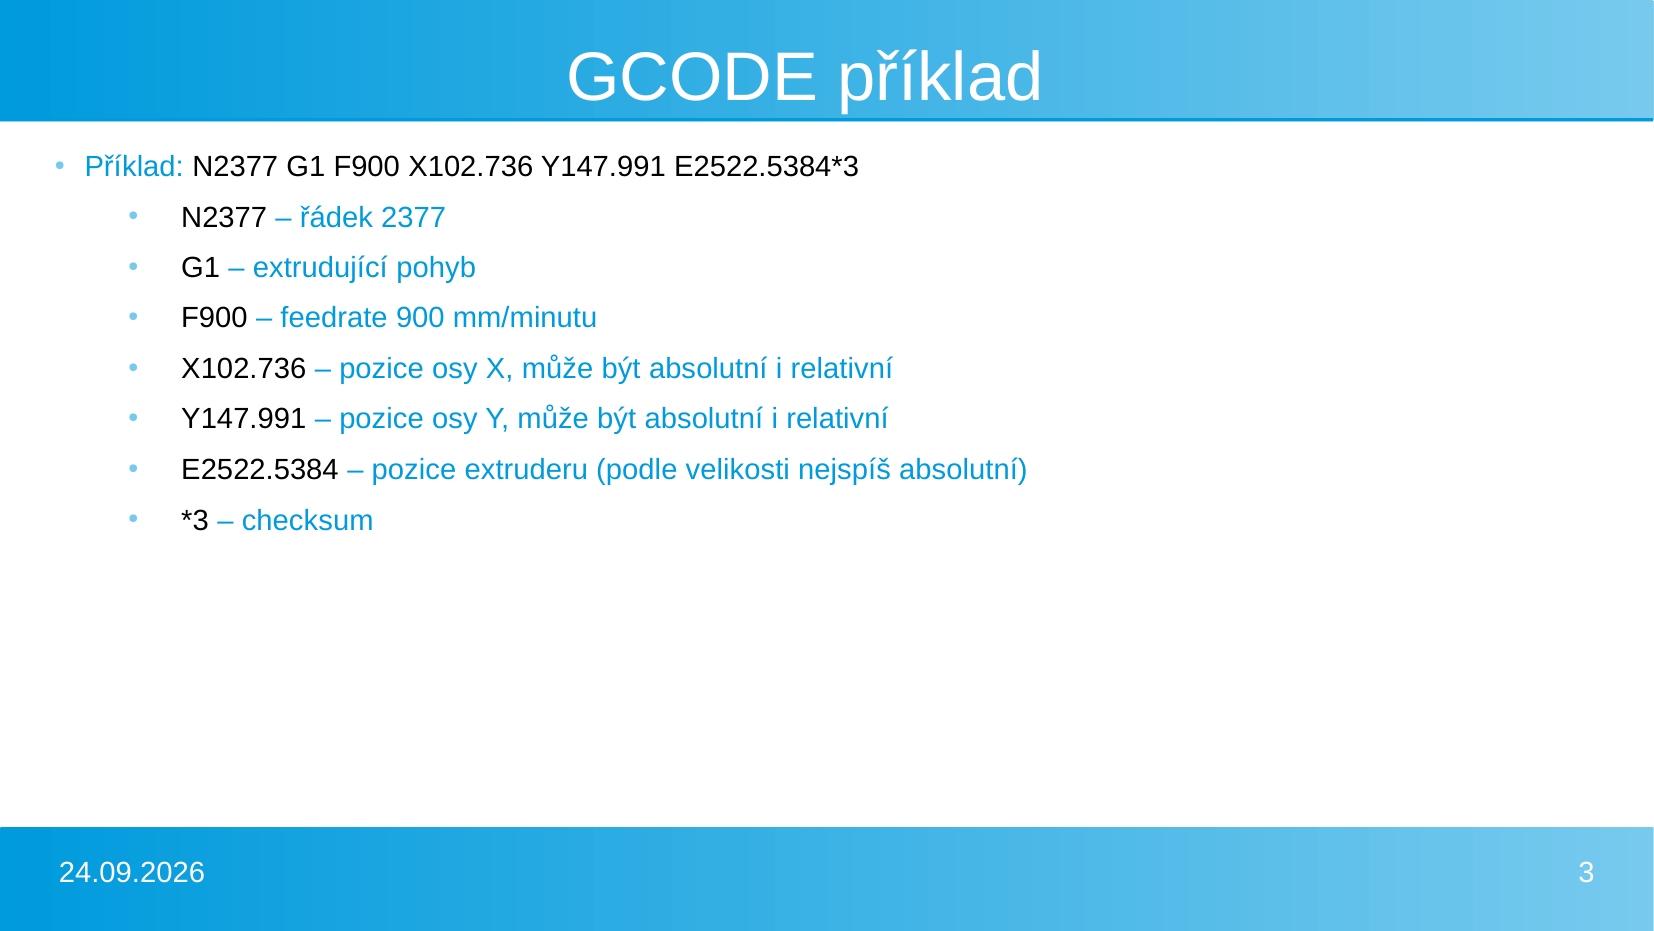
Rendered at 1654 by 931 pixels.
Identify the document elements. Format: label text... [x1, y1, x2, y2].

title GCODE příklad [37, 37, 1573, 116]
list Příklad: N2377 G1 F900 X102.736 Y147.991 E2522.5384*3 N2377 – řádek 2377 G1 – extrudující pohyb F900 – feedrate 900 mm/minutu X102.736 – pozice osy X, může být absolutní i relativní Y147.991 – pozice osy Y, může být absolutní i relativní E2522.5384 – pozice extruderu (podle velikosti nejspíš absolutní) *3 – checksum [39, 150, 1613, 751]
